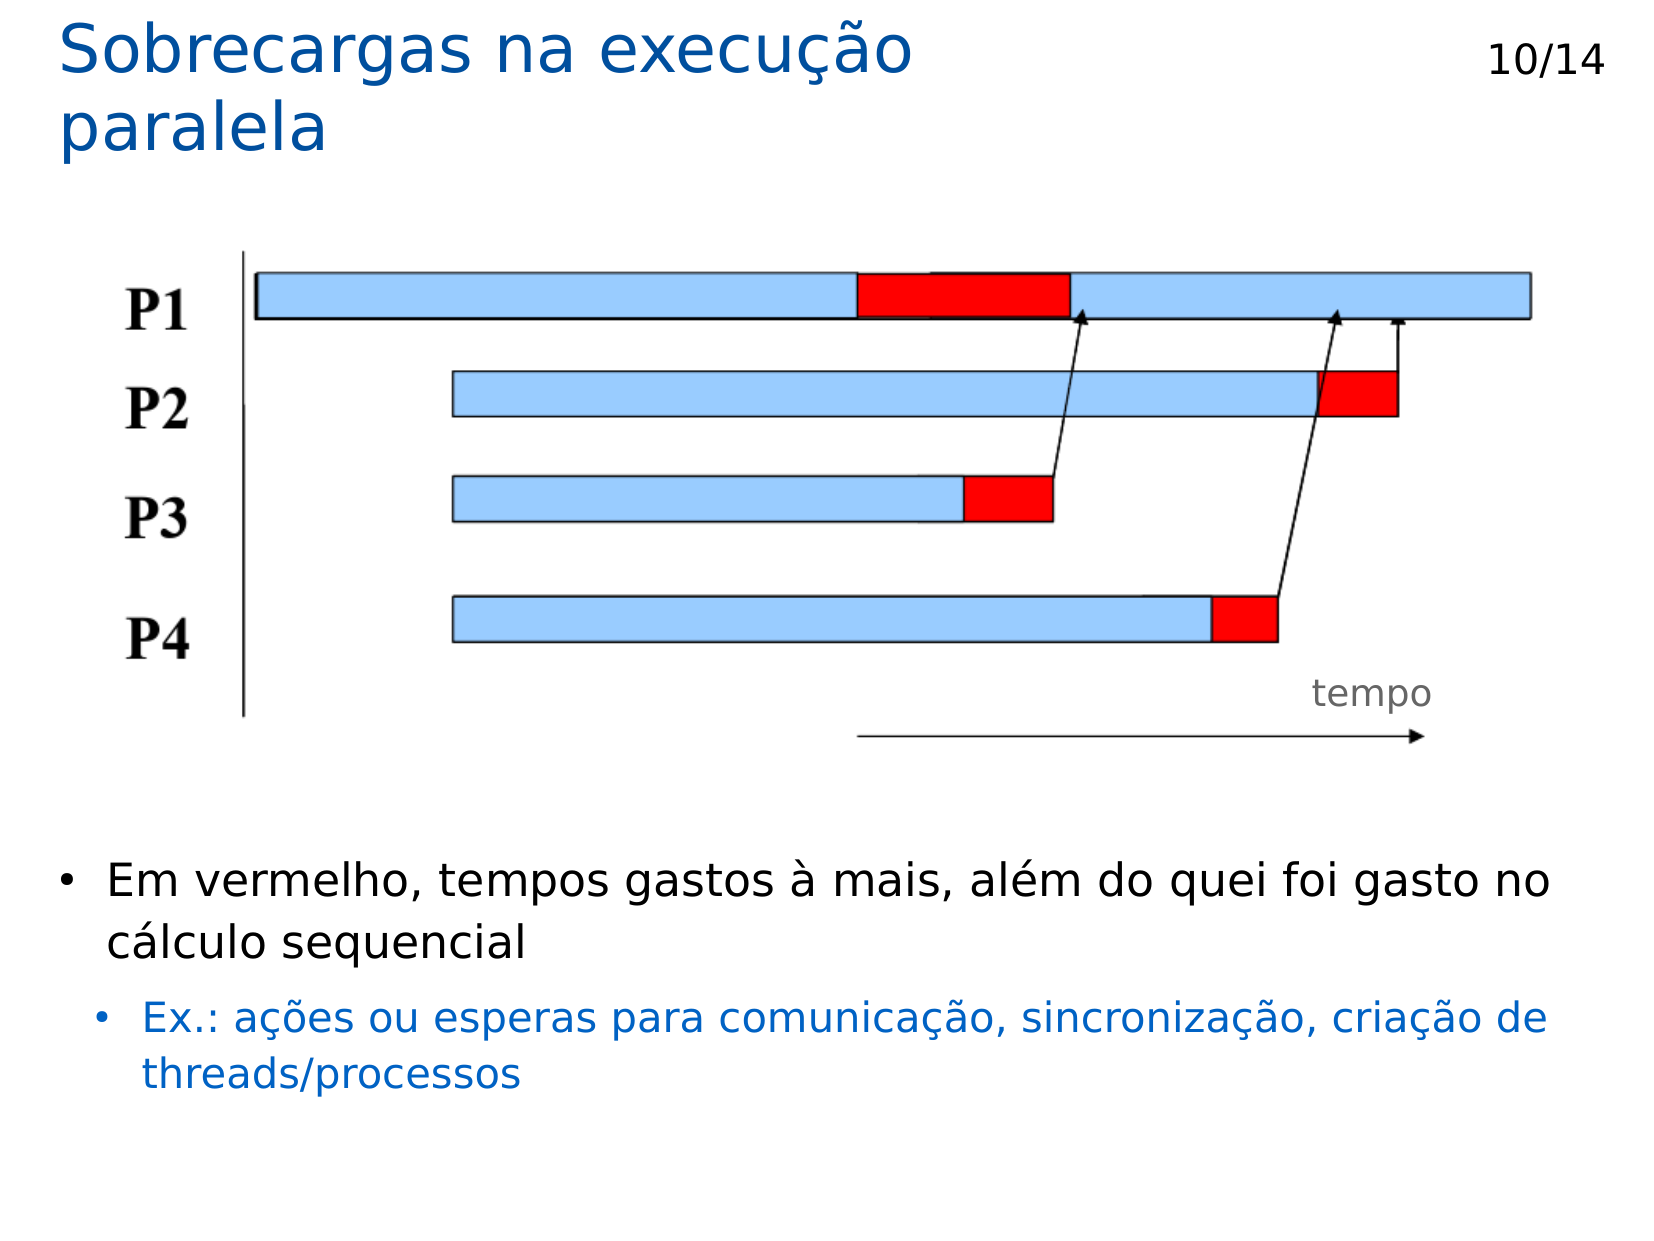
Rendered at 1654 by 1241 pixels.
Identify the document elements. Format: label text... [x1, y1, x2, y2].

title Sobrecargas na execução paralela [59, 10, 1506, 167]
text_box tempo [1296, 664, 1513, 723]
list Em vermelho, tempos gastos à mais, além do quei foi gasto no cálculo sequencial Ex.: ações ou esperas para comunicação, sincronização, criação de threads/processos [59, 846, 1595, 1211]
picture [119, 250, 1542, 750]
